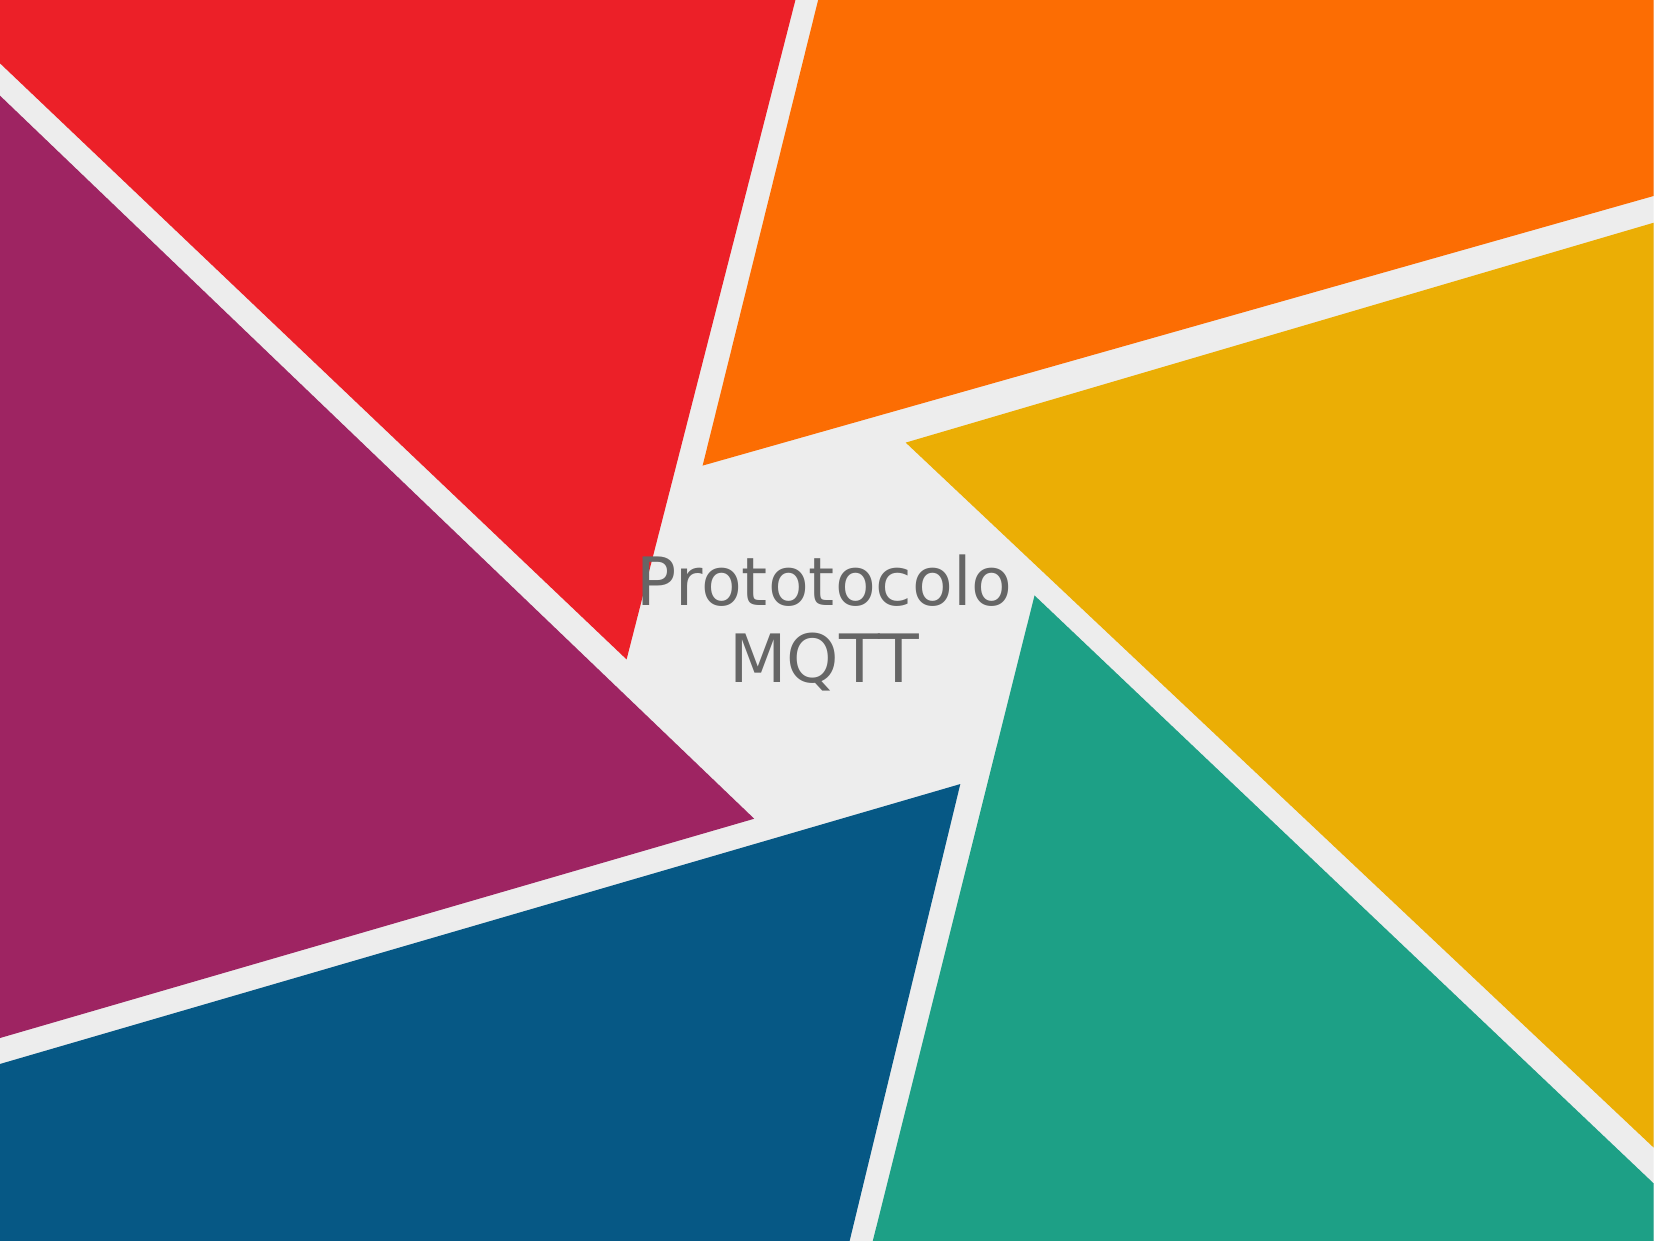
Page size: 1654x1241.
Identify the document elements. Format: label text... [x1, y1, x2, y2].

subtitle Prototocolo MQTT [614, 418, 1035, 824]
